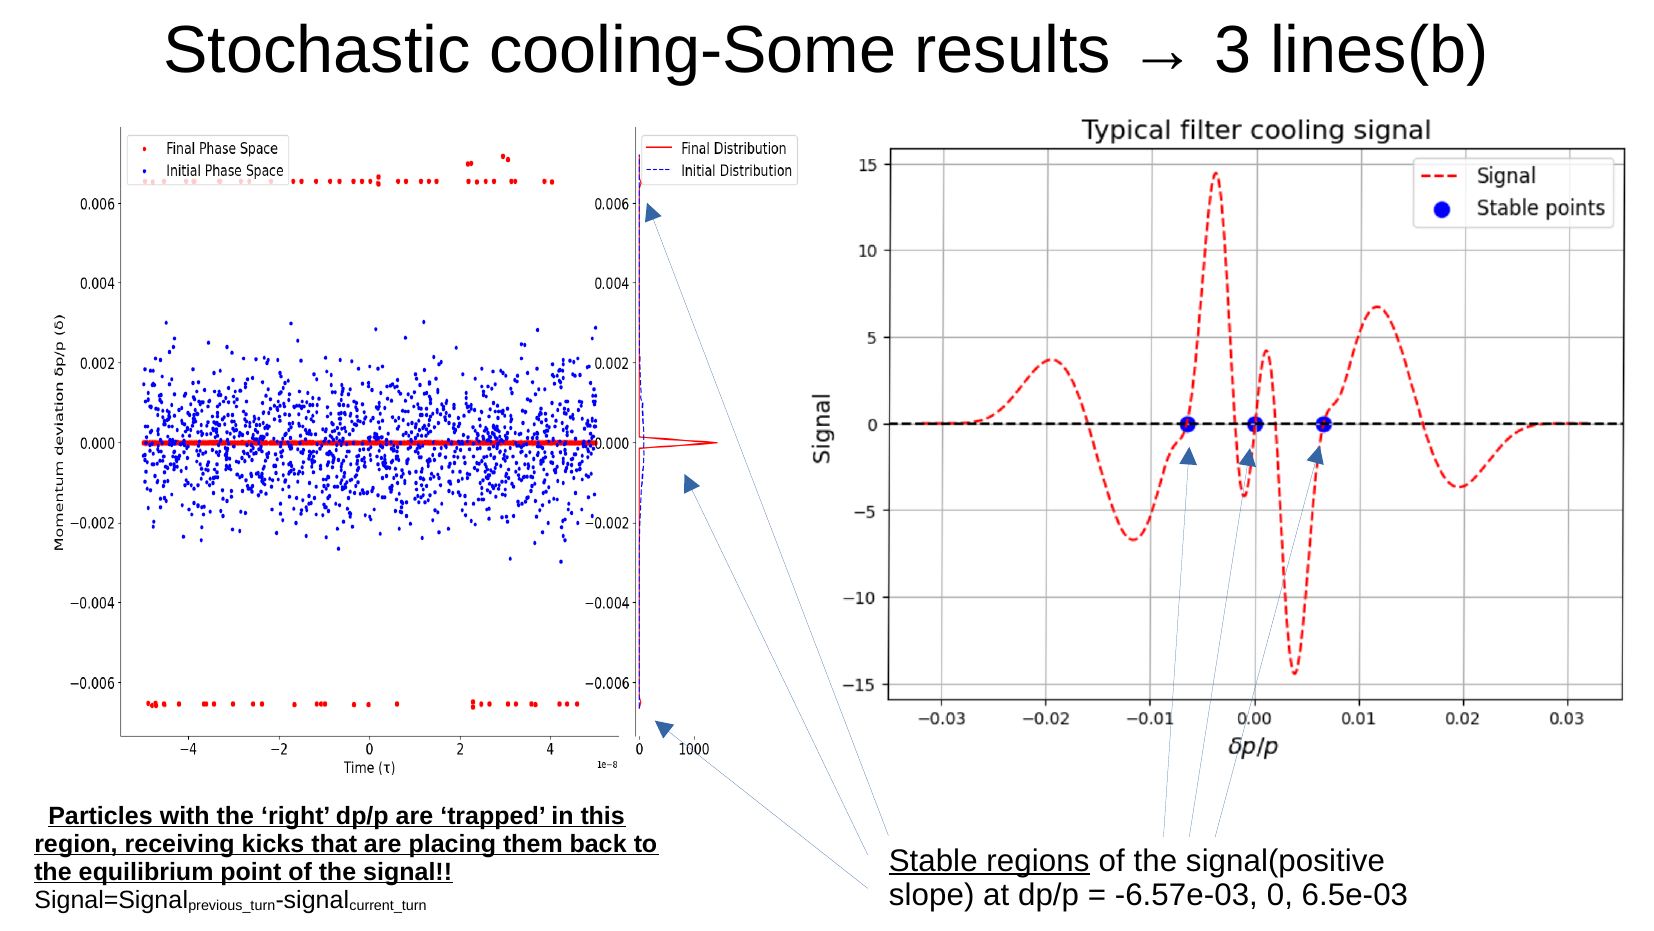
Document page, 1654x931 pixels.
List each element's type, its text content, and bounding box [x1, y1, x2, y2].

text_box Stable regions of the signal(positive slope) at dp/p = -6.57e-03, 0, 6.5e-03 [874, 835, 1470, 920]
text_box Particles with the ‘right’ dp/p are ‘trapped’ in this region, receiving kicks that are placing them back to the equilibrium point of the signal!! Signal=Signalprevious_turn-signalcurrent_turn [19, 794, 711, 931]
picture [49, 86, 1634, 782]
title Stochastic cooling-Some results → 3 lines(b) [82, 12, 1571, 87]
